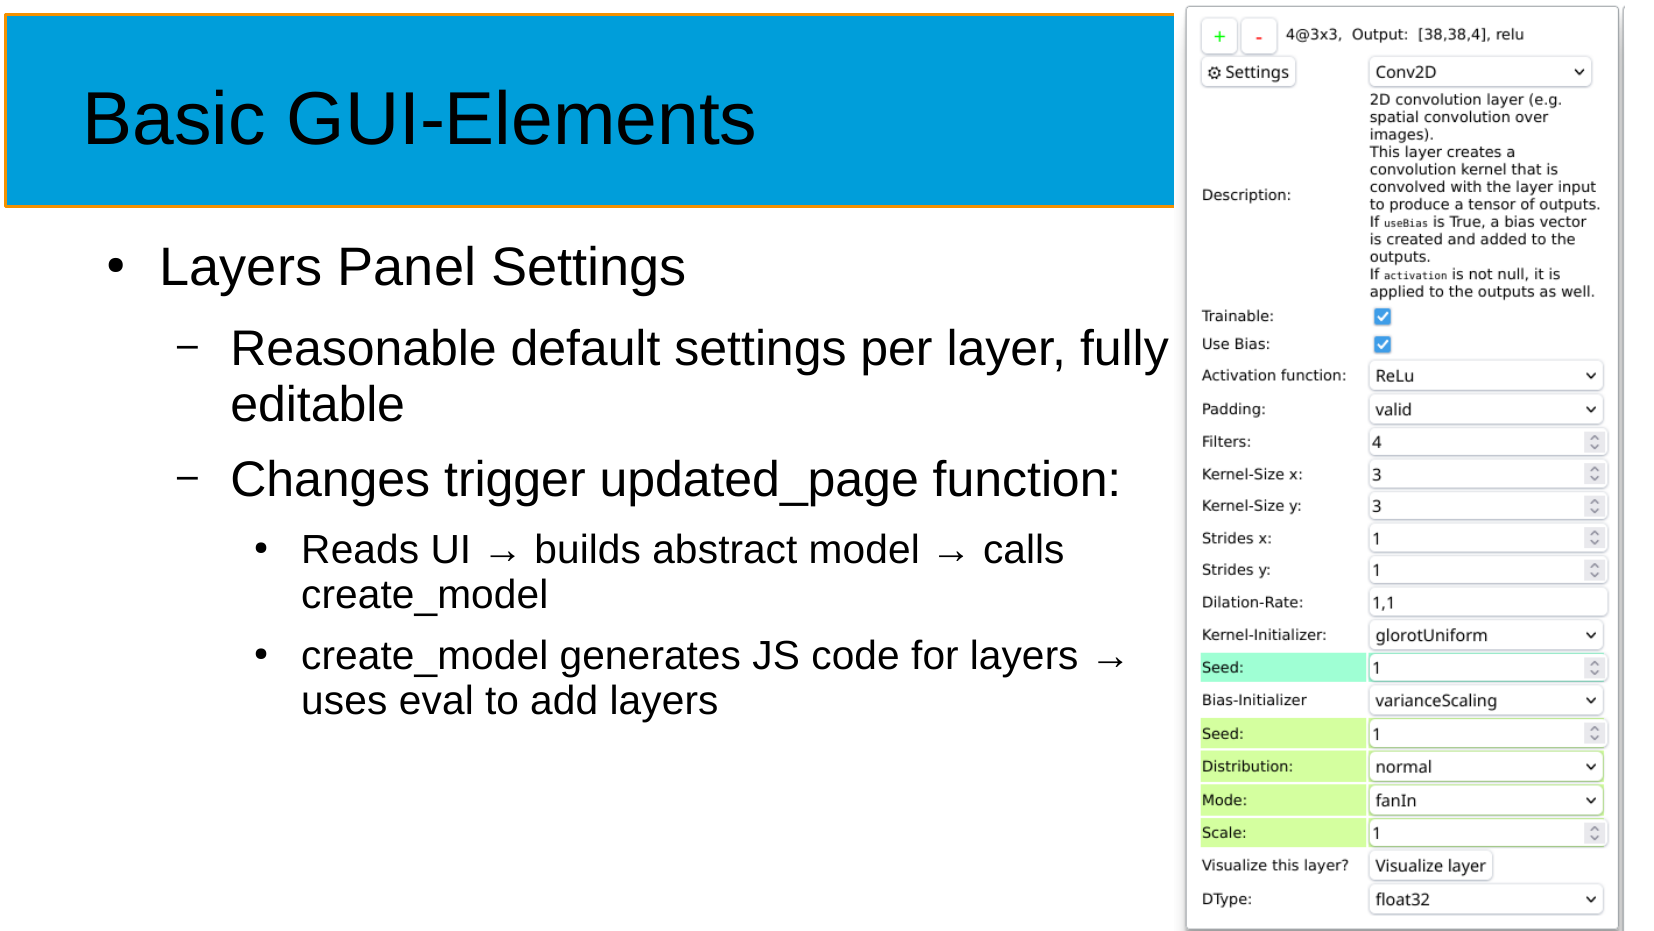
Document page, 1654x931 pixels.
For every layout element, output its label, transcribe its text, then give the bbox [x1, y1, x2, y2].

title Basic GUI-Elements [82, 44, 1174, 192]
picture [1174, 0, 1625, 931]
list Layers Panel Settings Reasonable default settings per layer, fully editable Changes trigger updated_page function: Reads UI → builds abstract model → calls create_model create_model generates JS code for layers → uses eval to add layers [88, 236, 1174, 901]
